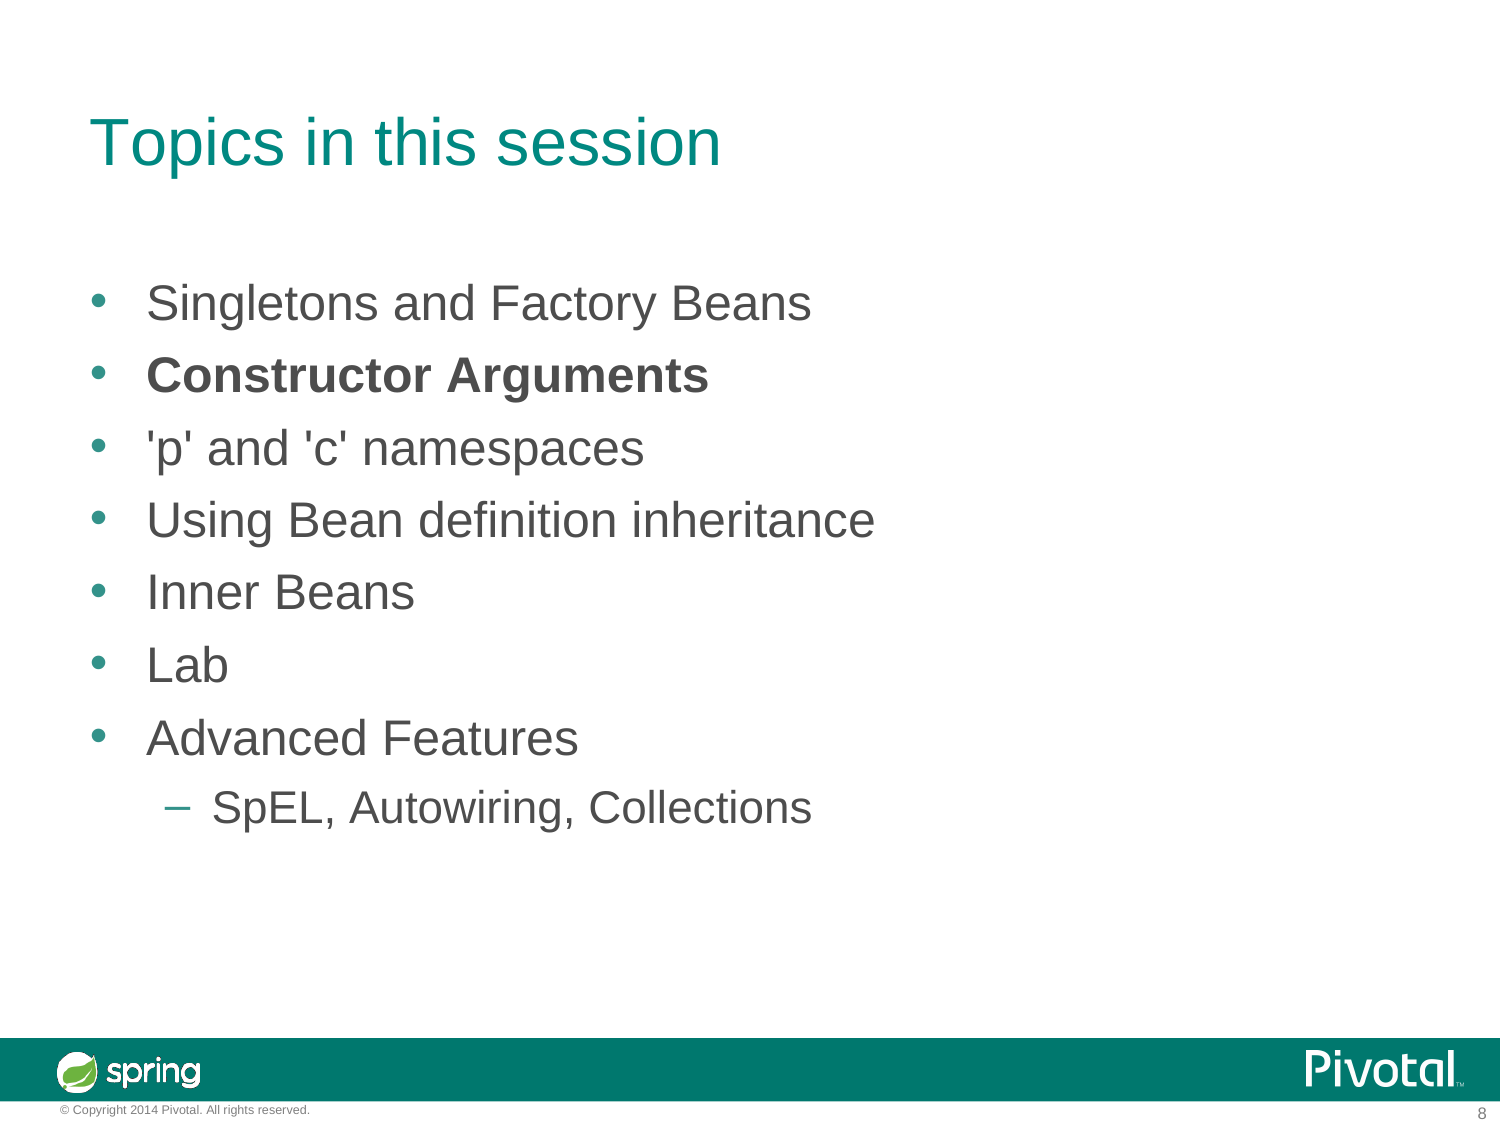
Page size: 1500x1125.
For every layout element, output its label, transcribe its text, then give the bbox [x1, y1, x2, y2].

picture [32, 1041, 210, 1103]
picture [1306, 1050, 1464, 1087]
list Singletons and Factory Beans Constructor Arguments 'p' and 'c' namespaces Using Bean definition inheritance Inner Beans Lab Advanced Features SpEL, Autowiring, Collections [75, 262, 1426, 1005]
title Topics in this session [75, 45, 1426, 233]
